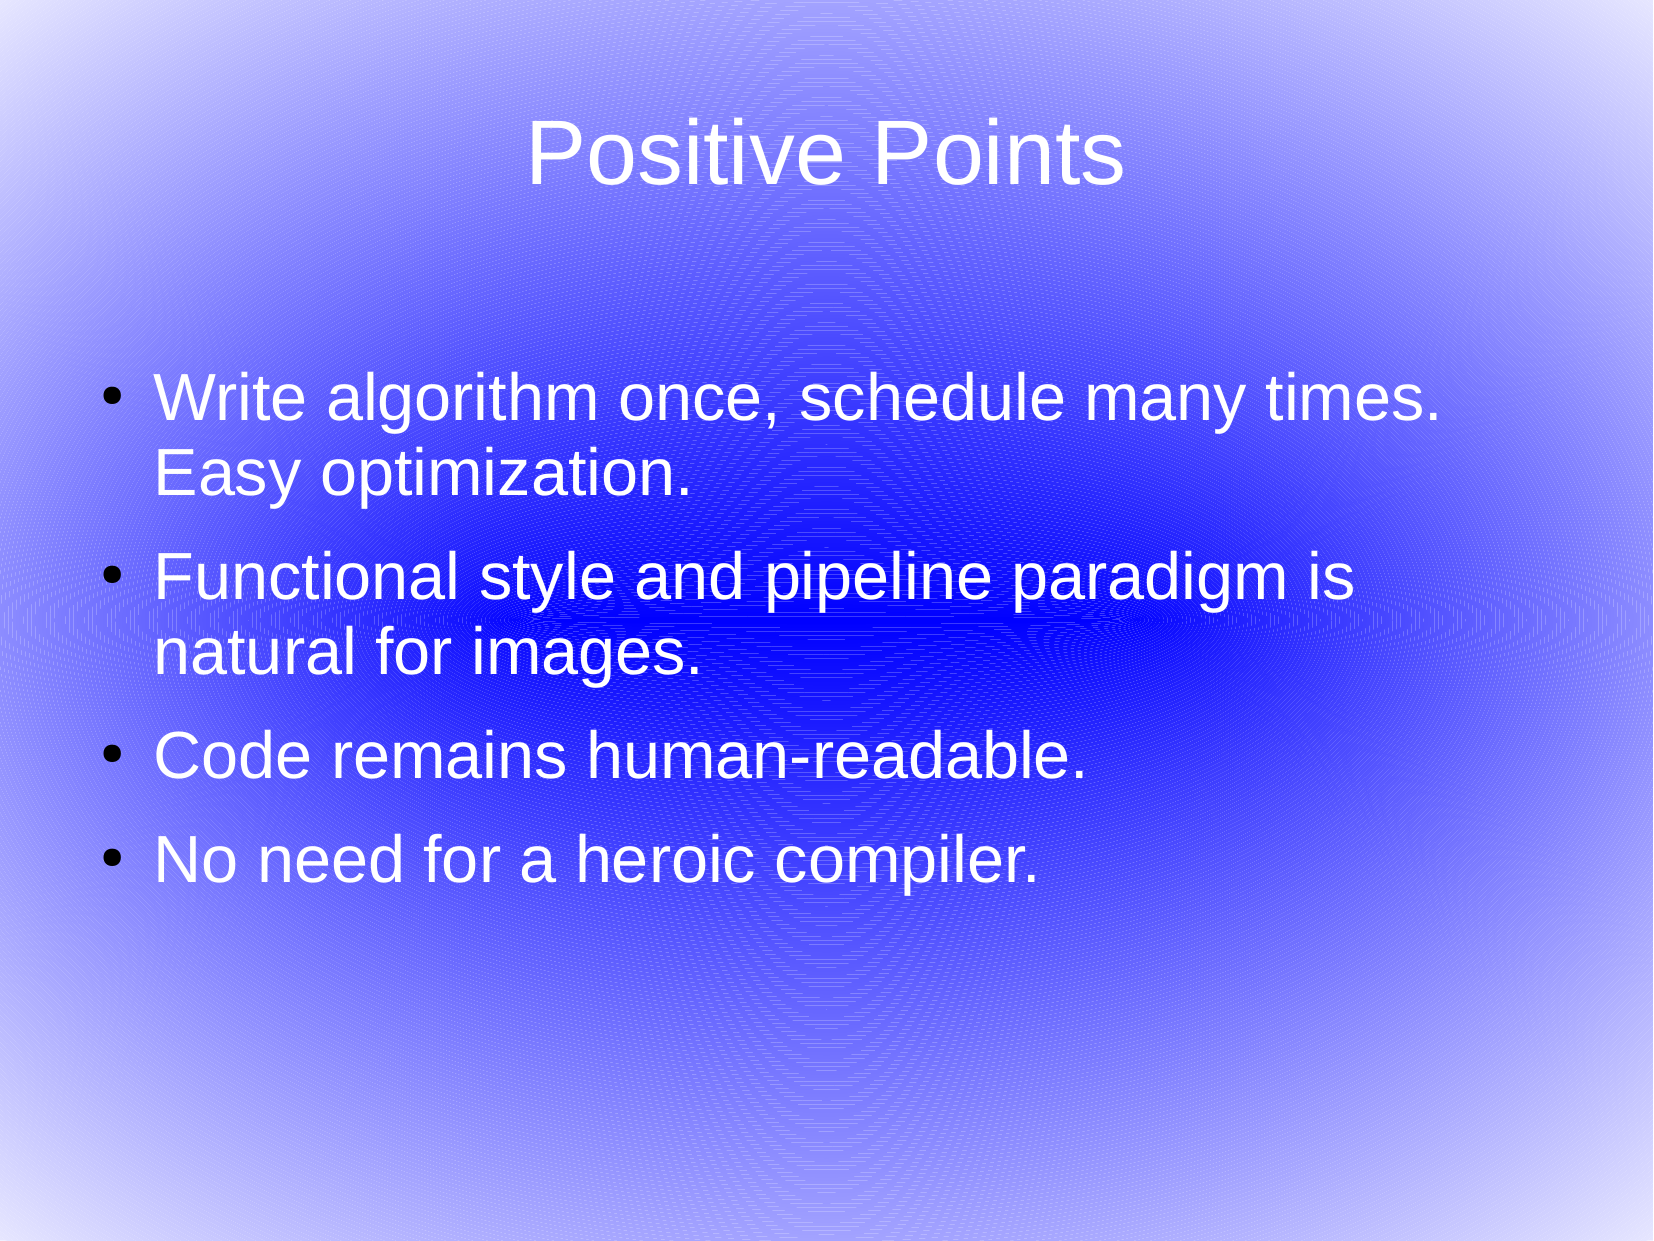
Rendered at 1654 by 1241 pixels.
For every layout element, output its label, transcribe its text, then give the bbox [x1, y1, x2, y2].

title Positive Points [82, 49, 1571, 257]
list Write algorithm once, schedule many times. Easy optimization. Functional style and pipeline paradigm is natural for images. Code remains human-readable. No need for a heroic compiler. [82, 360, 1538, 1080]
